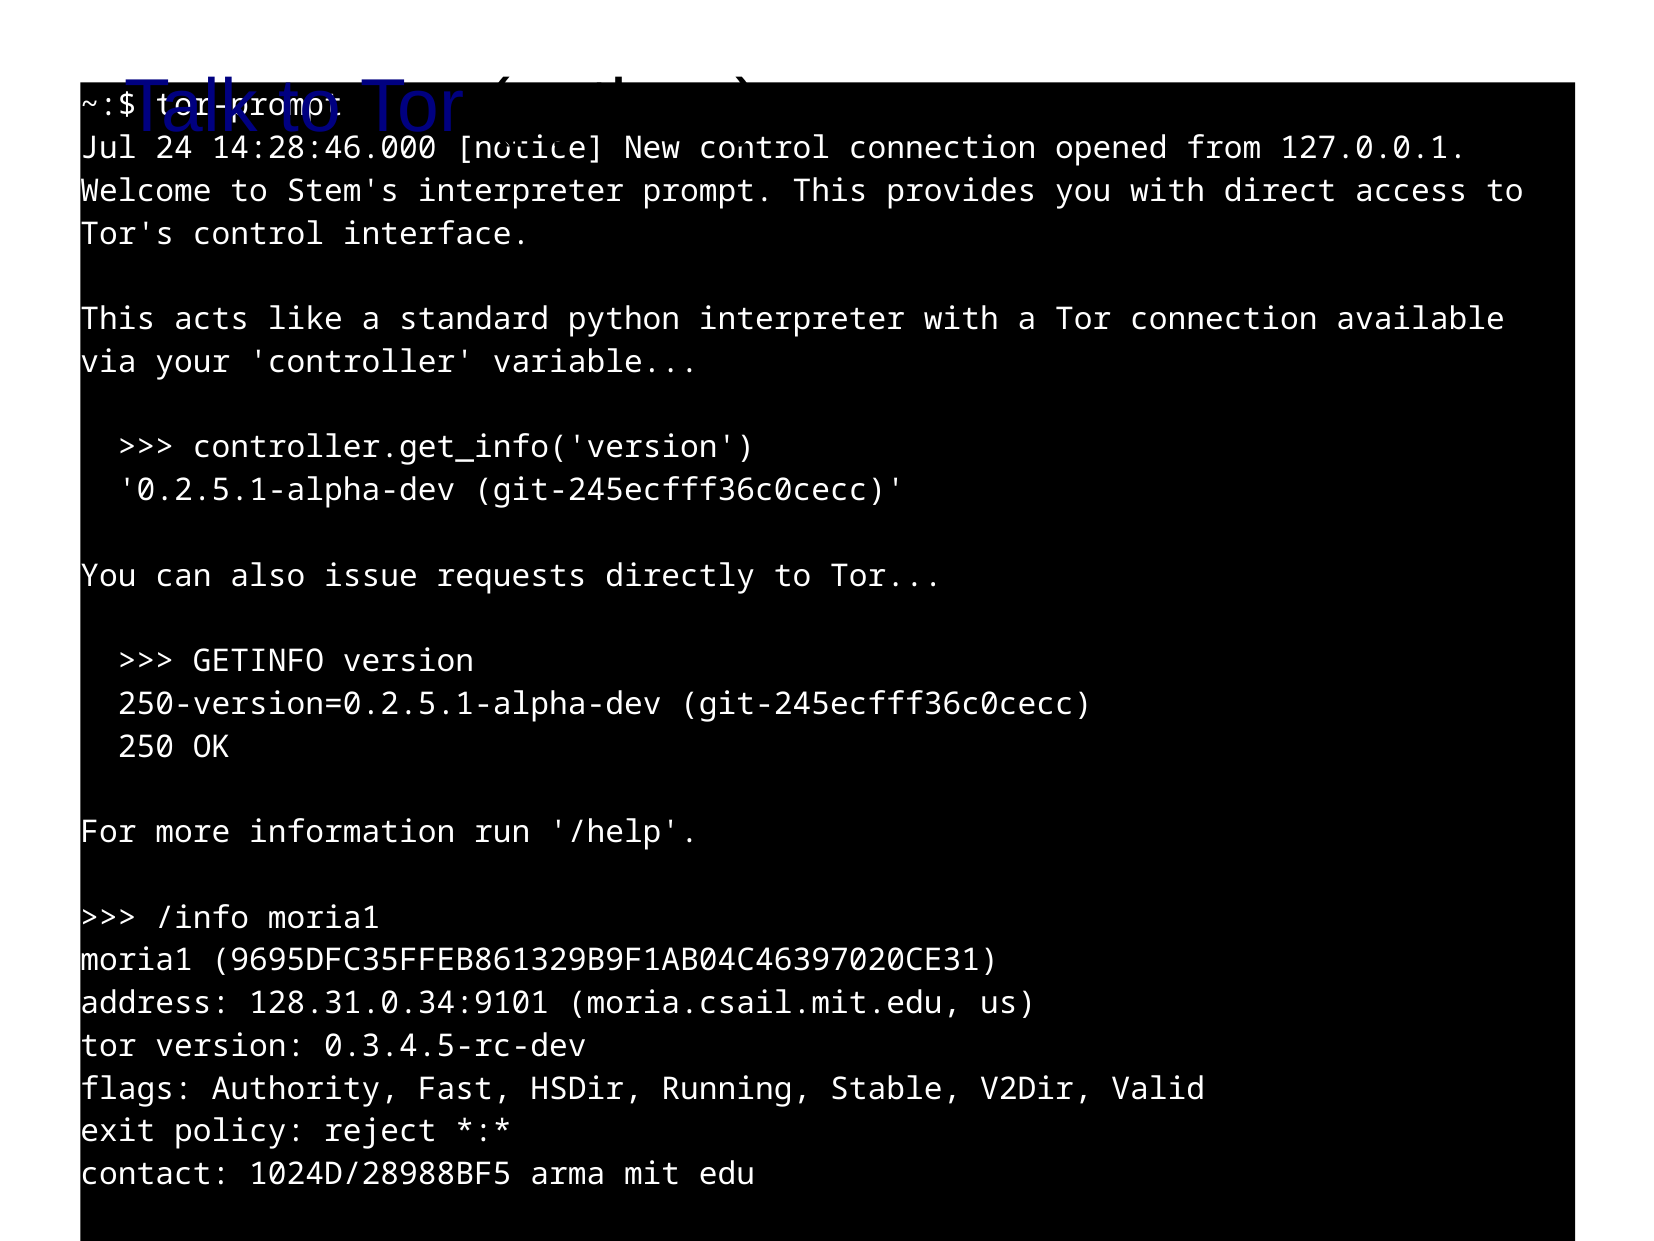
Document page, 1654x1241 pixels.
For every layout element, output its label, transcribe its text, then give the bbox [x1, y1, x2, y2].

subtitle ~:$ tor-prompt Jul 24 14:28:46.000 [notice] New control connection opened from 127.0.0.1. Welcome to Stem's interpreter prompt. This provides you with direct access to Tor's control interface. This acts like a standard python interpreter with a Tor connection available via your 'controller' variable... >>> controller.get_info('version') '0.2.5.1-alpha-dev (git-245ecfff36c0cecc)' You can also issue requests directly to Tor... >>> GETINFO version 250-version=0.2.5.1-alpha-dev (git-245ecfff36c0cecc) 250 OK For more information run '/help'. >>> /info moria1 moria1 (9695DFC35FFEB861329B9F1AB04C46397020CE31) address: 128.31.0.34:9101 (moria.csail.mit.edu, us) tor version: 0.3.4.5-rc-dev flags: Authority, Fast, HSDir, Running, Stable, V2Dir, Valid exit policy: reject *:* contact: 1024D/28988BF5 arma mit edu [80, 182, 1576, 1179]
title Talk to Tor (python) [82, 63, 1571, 148]
